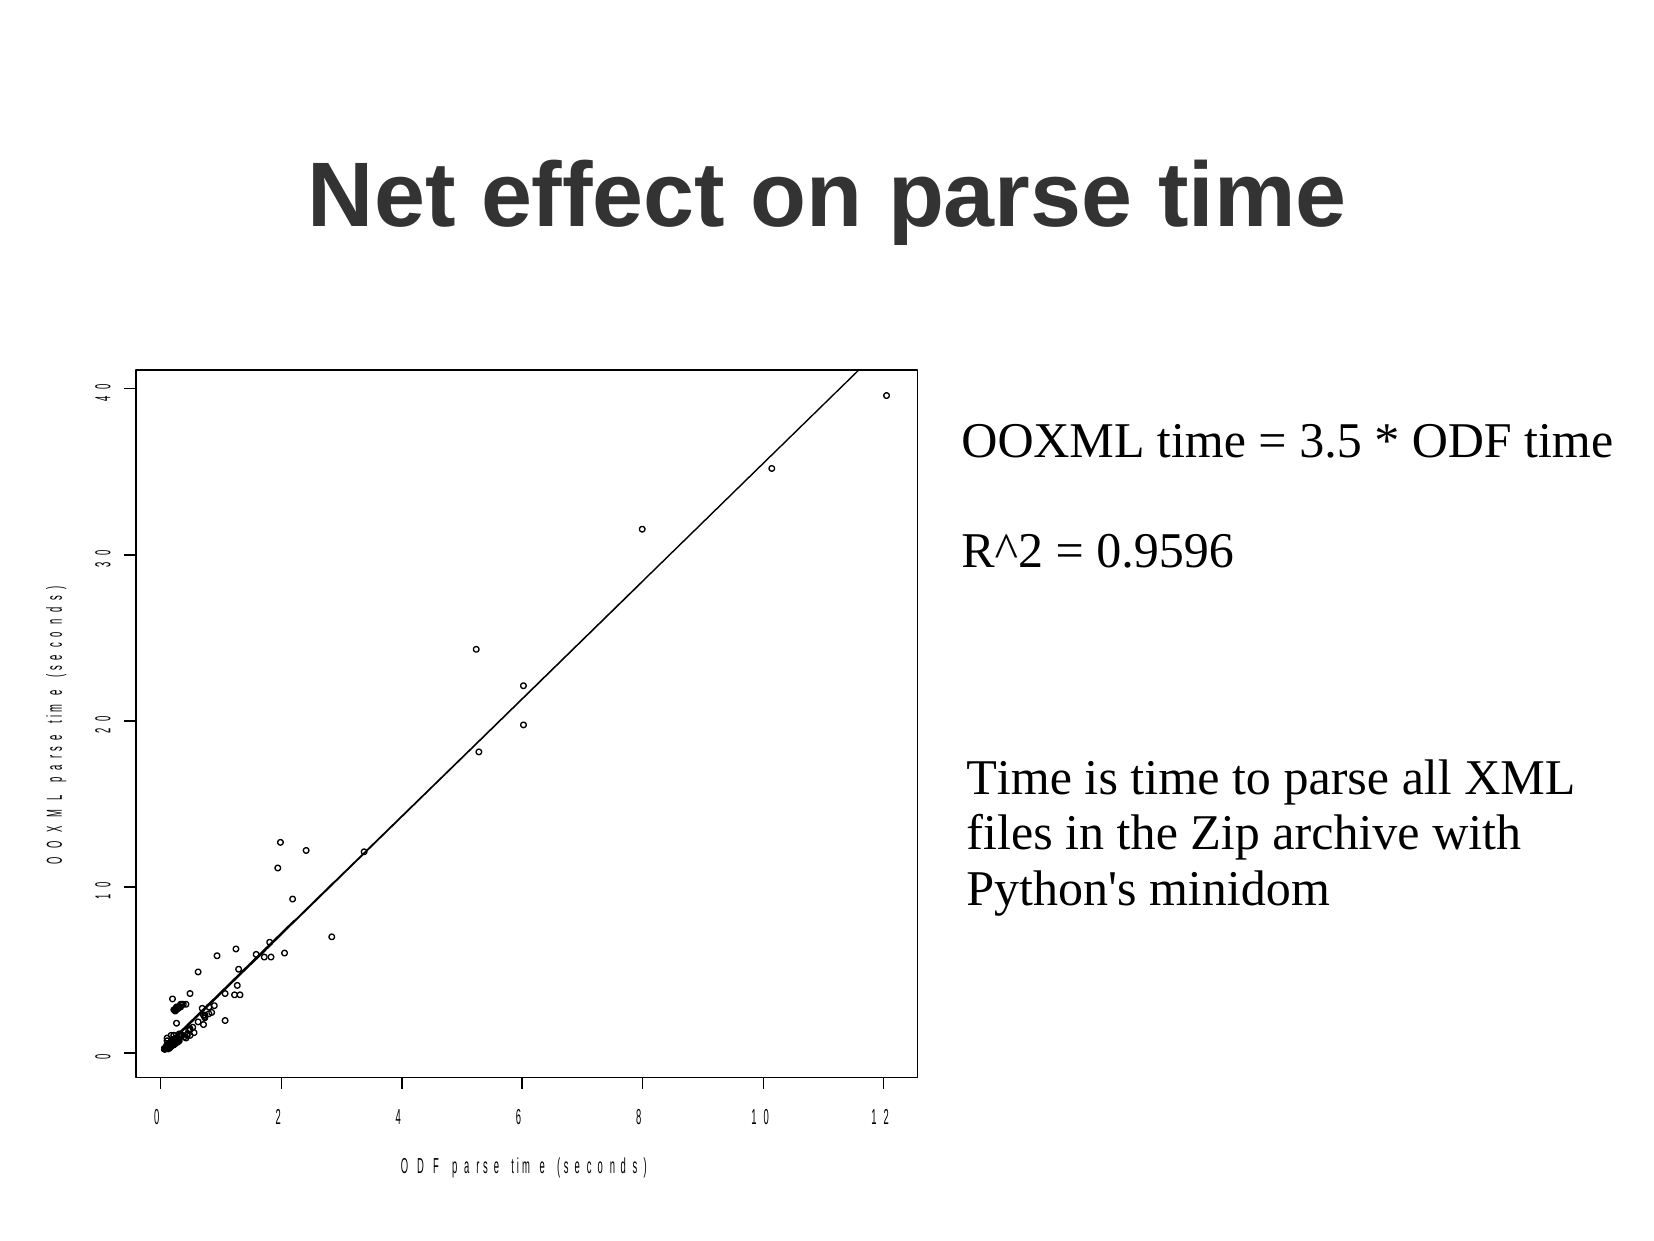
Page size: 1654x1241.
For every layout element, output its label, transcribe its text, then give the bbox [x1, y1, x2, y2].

picture [37, 271, 968, 1201]
text_box Time is time to parse all XML files in the Zip archive with Python's minidom [966, 750, 1576, 919]
text_box OOXML time = 3.5 * ODF time R^2 = 0.9596 [961, 412, 1613, 582]
title Net effect on parse time [121, 91, 1534, 299]
